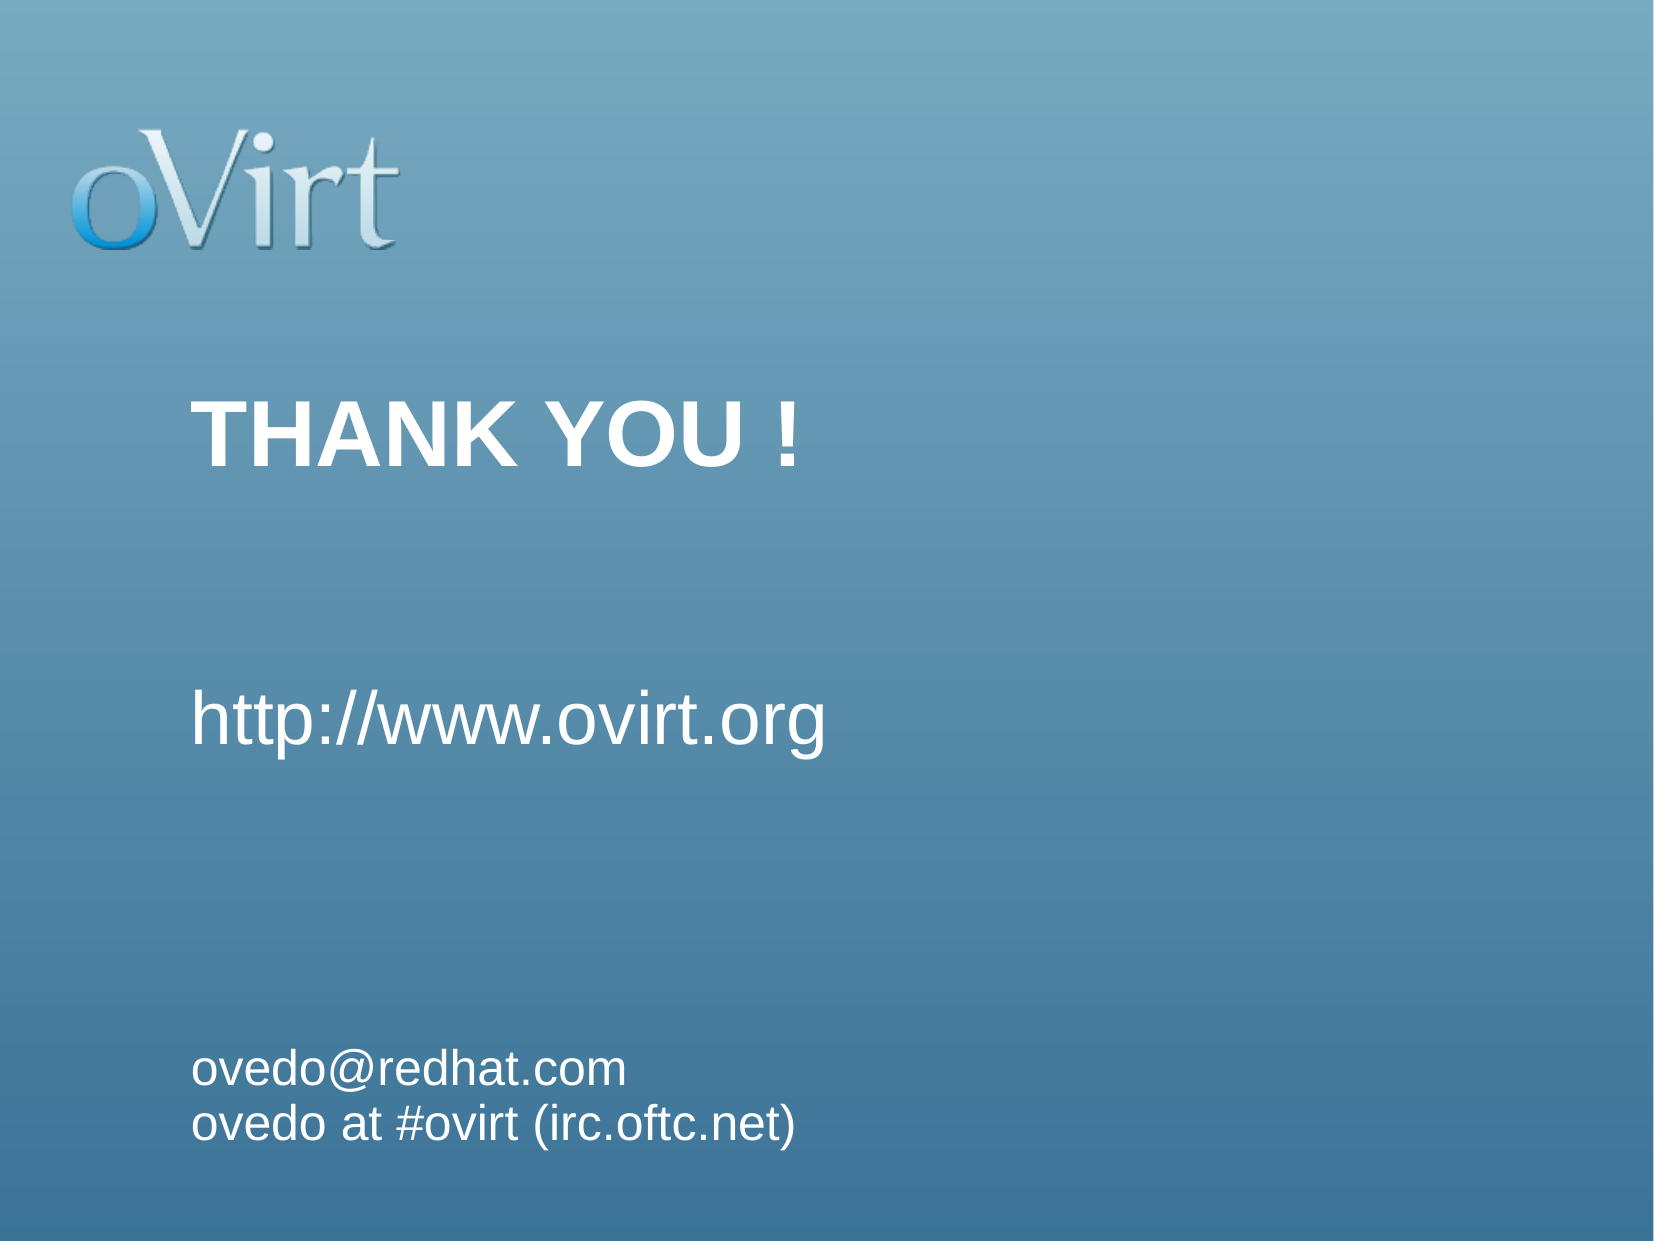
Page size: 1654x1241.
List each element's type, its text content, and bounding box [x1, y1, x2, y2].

text_box http://www.ovirt.org ovedo@redhat.com ovedo at #ovirt (irc.oftc.net) [176, 669, 1549, 1159]
picture [0, 0, 1654, 1241]
text_box THANK YOU ! [175, 374, 1549, 510]
